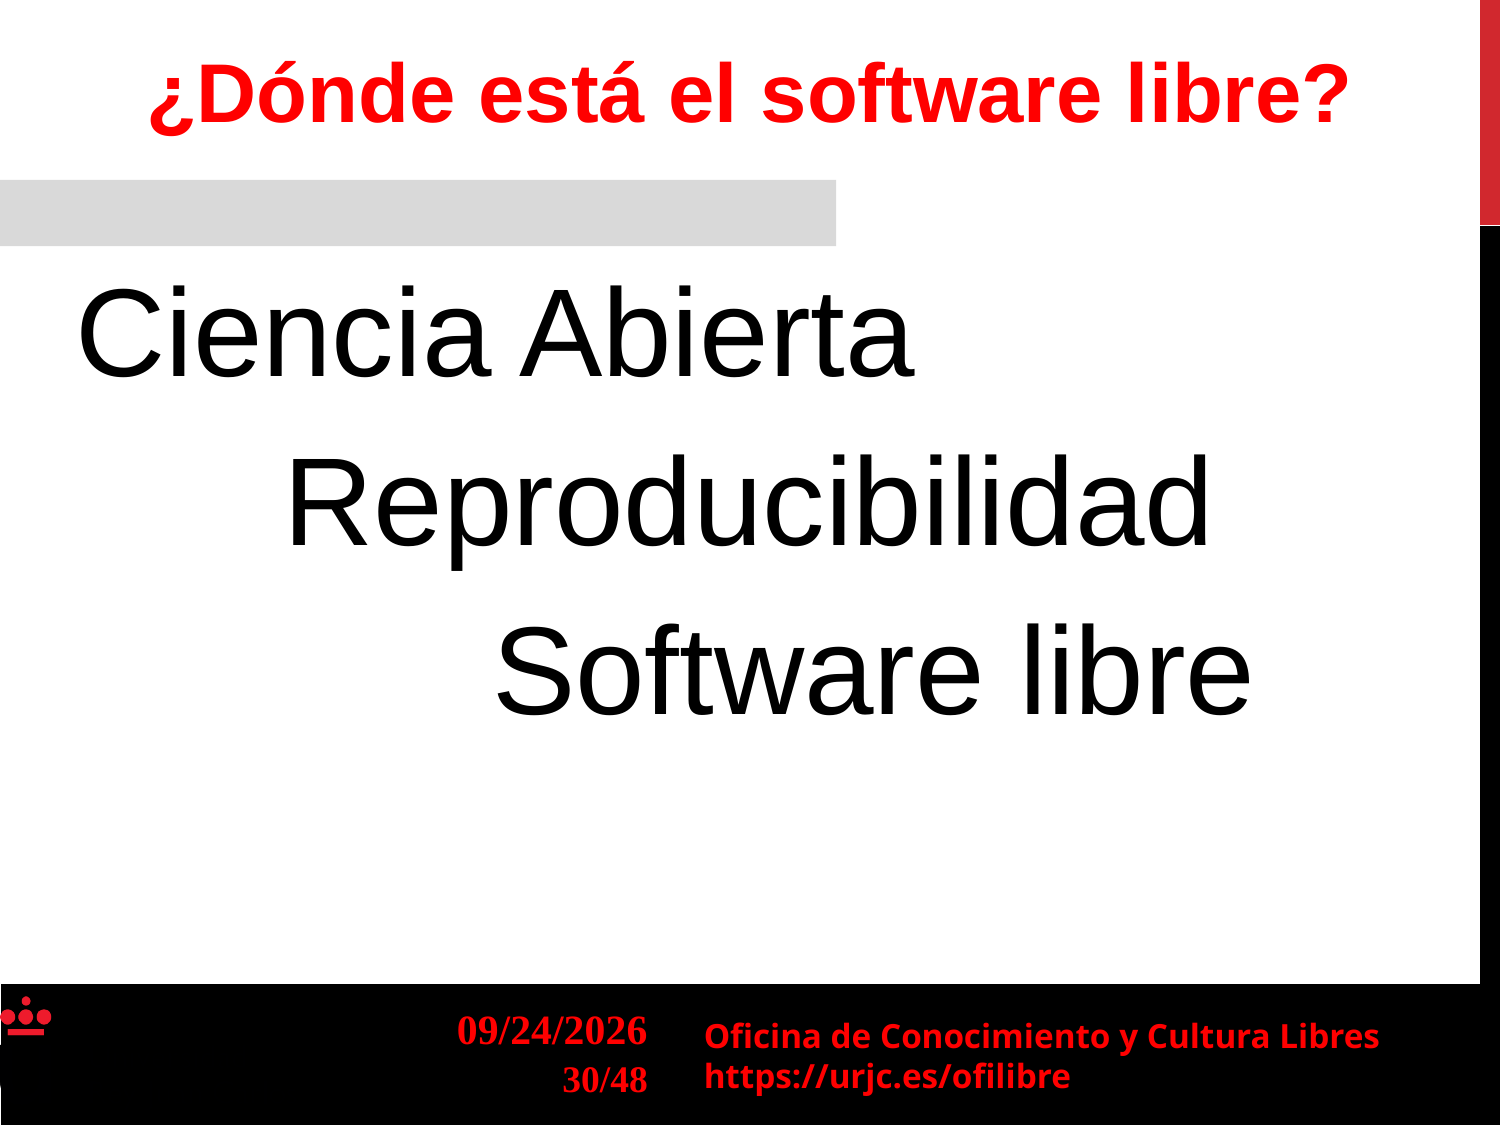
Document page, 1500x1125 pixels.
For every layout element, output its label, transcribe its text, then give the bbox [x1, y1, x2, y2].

list Ciencia Abierta Reproducibilidad Software libre [75, 263, 1441, 931]
title ¿Dónde está el software libre? [75, 15, 1425, 172]
